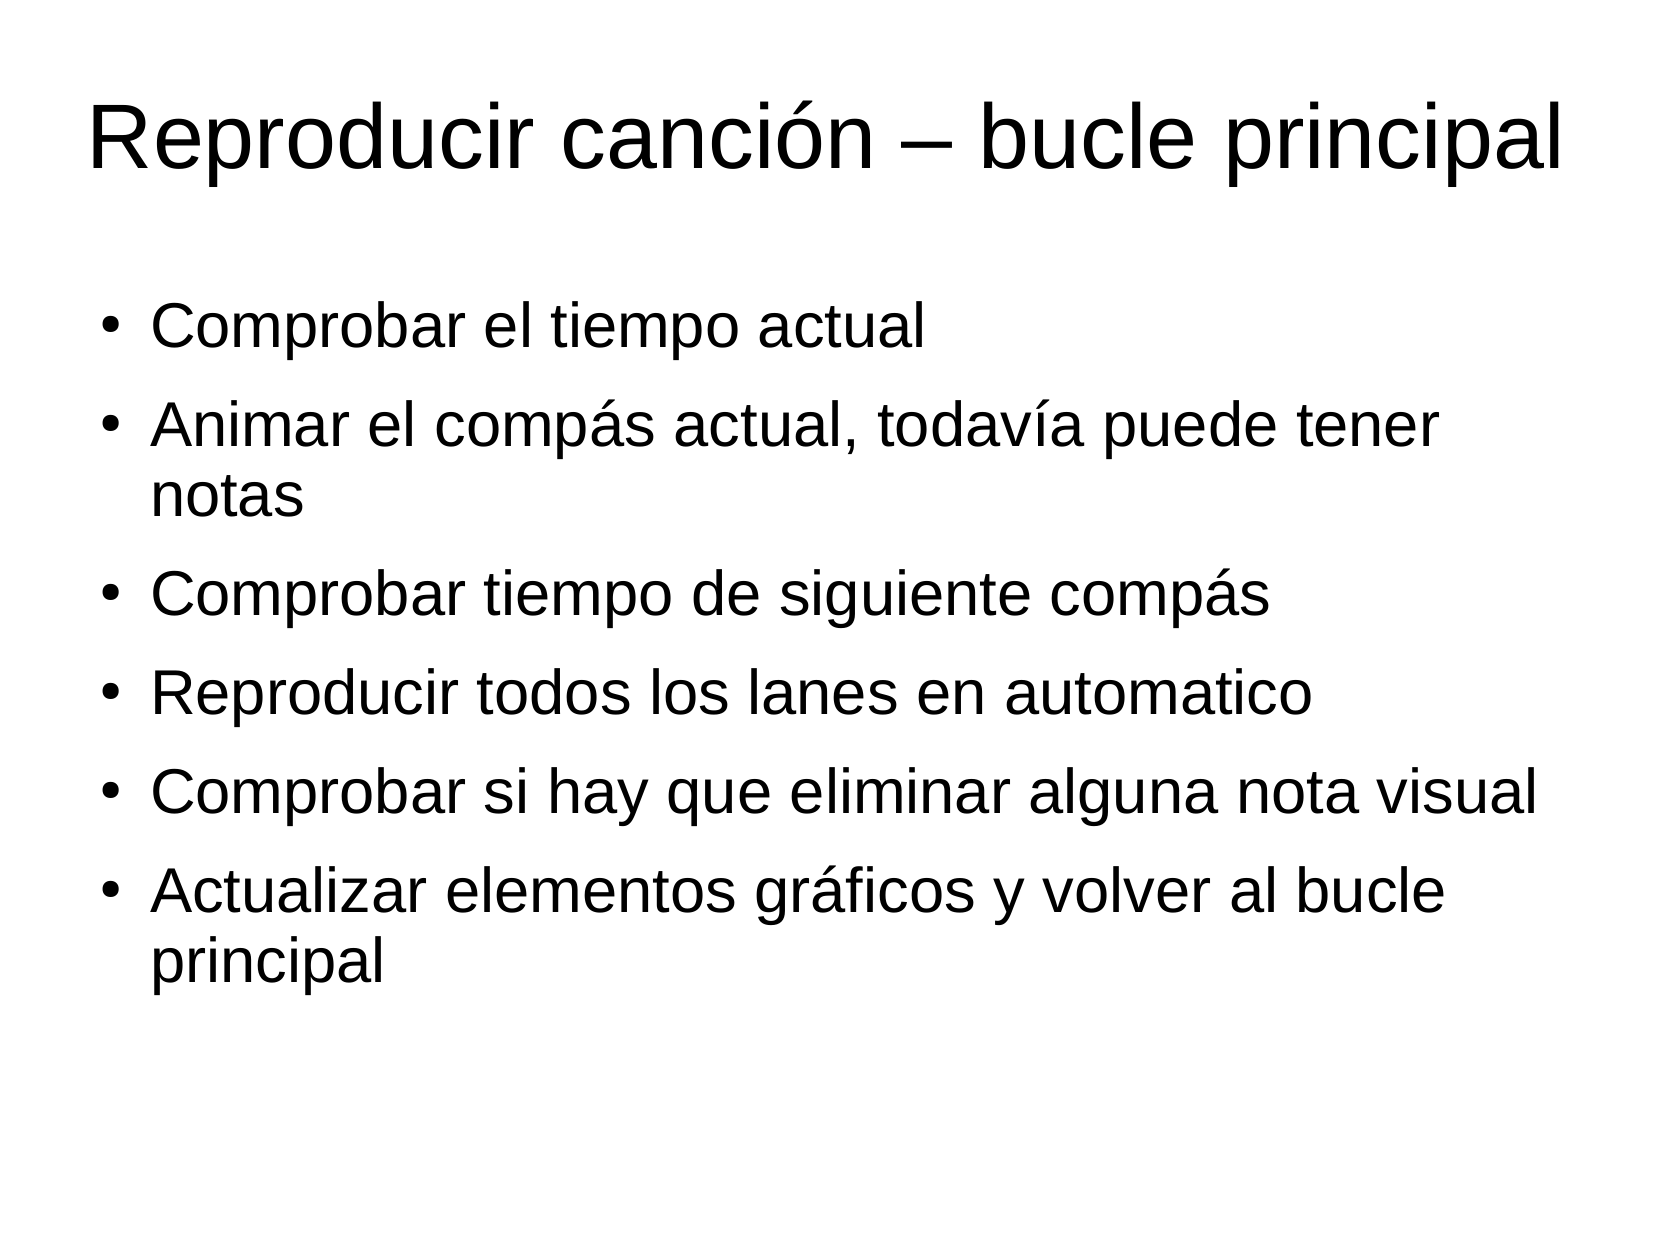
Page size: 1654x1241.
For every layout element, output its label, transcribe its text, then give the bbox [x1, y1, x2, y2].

list Comprobar el tiempo actual Animar el compás actual, todavía puede tener notas Comprobar tiempo de siguiente compás Reproducir todos los lanes en automatico Comprobar si hay que eliminar alguna nota visual Actualizar elementos gráficos y volver al bucle principal [82, 290, 1571, 1010]
title Reproducir canción – bucle principal [82, 32, 1571, 241]
